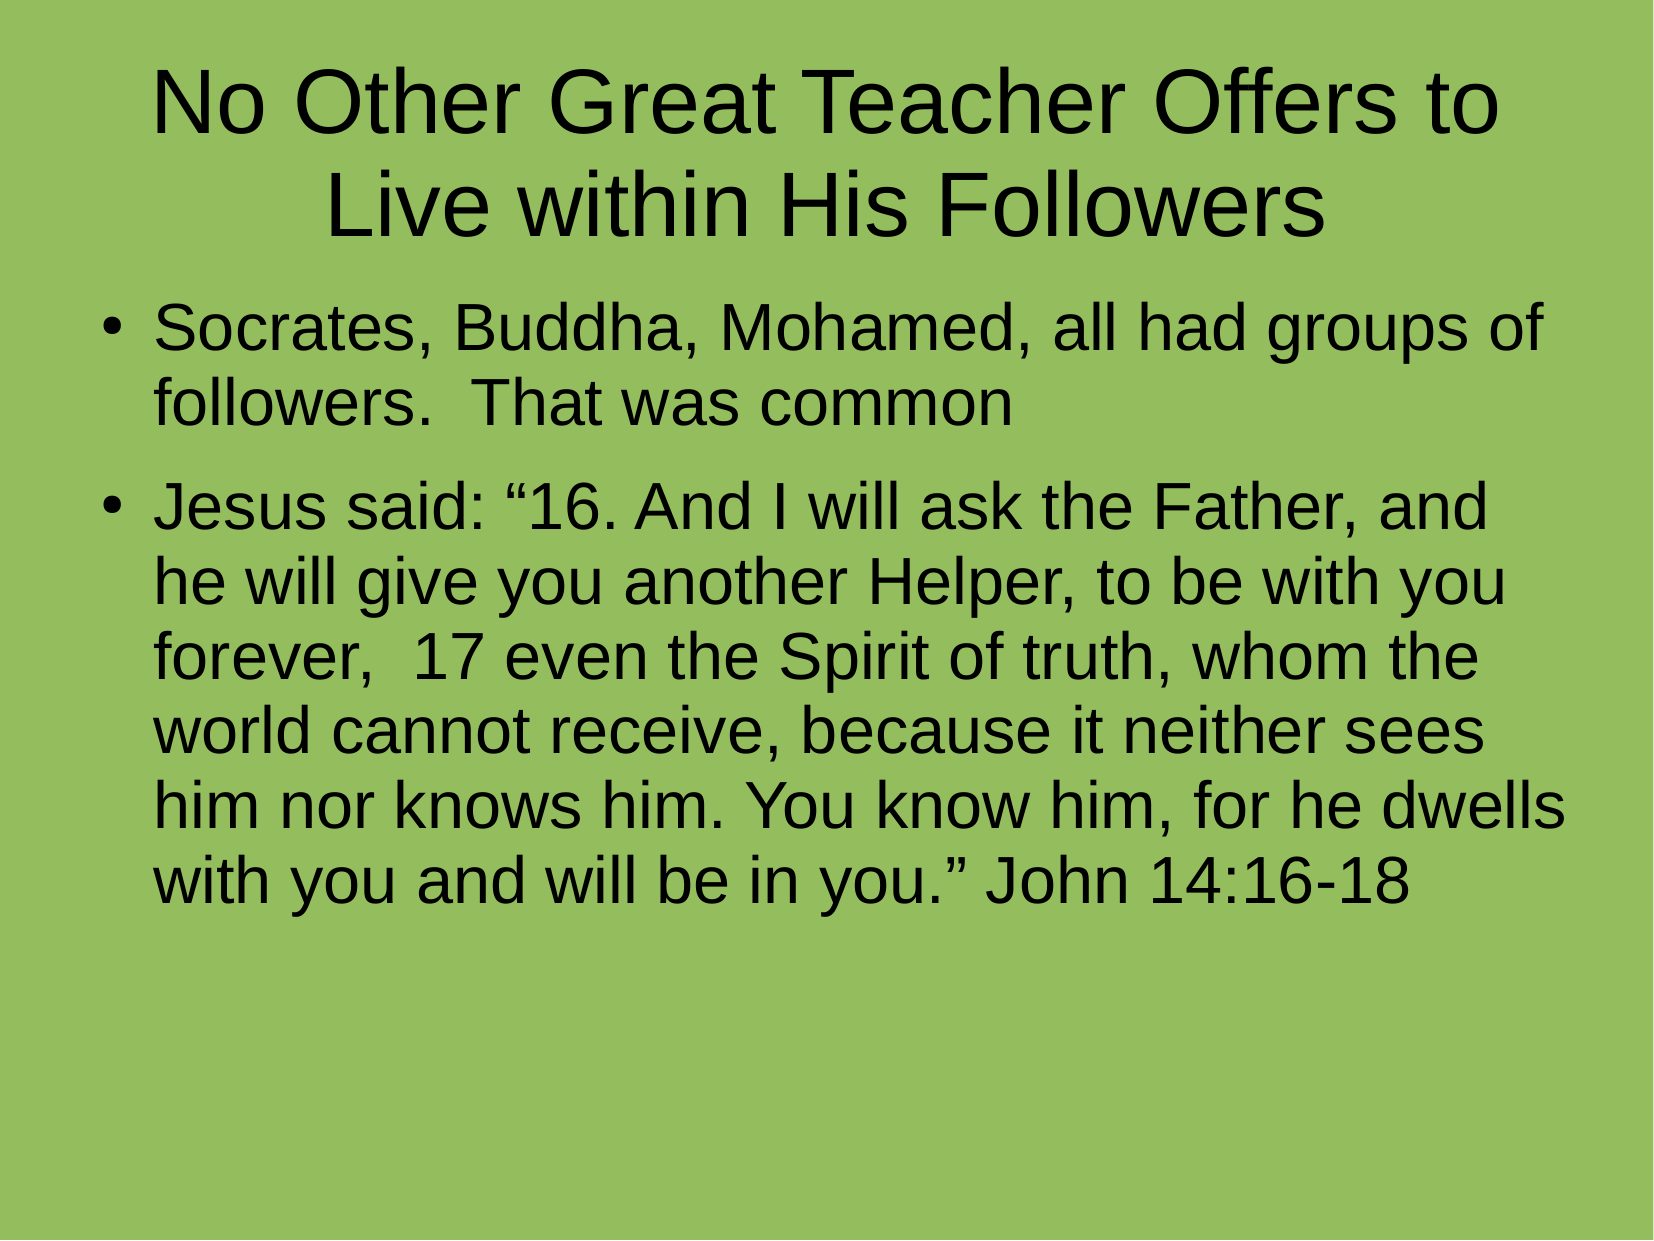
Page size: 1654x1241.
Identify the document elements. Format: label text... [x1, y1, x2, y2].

list Socrates, Buddha, Mohamed, all had groups of followers. That was common Jesus said: “16. And I will ask the Father, and he will give you another Helper, to be with you forever, 17 even the Spirit of truth, whom the world cannot receive, because it neither sees him nor knows him. You know him, for he dwells with you and will be in you.” John 14:16-18 [82, 290, 1571, 1109]
title No Other Great Teacher Offers to Live within His Followers [82, 50, 1571, 256]
